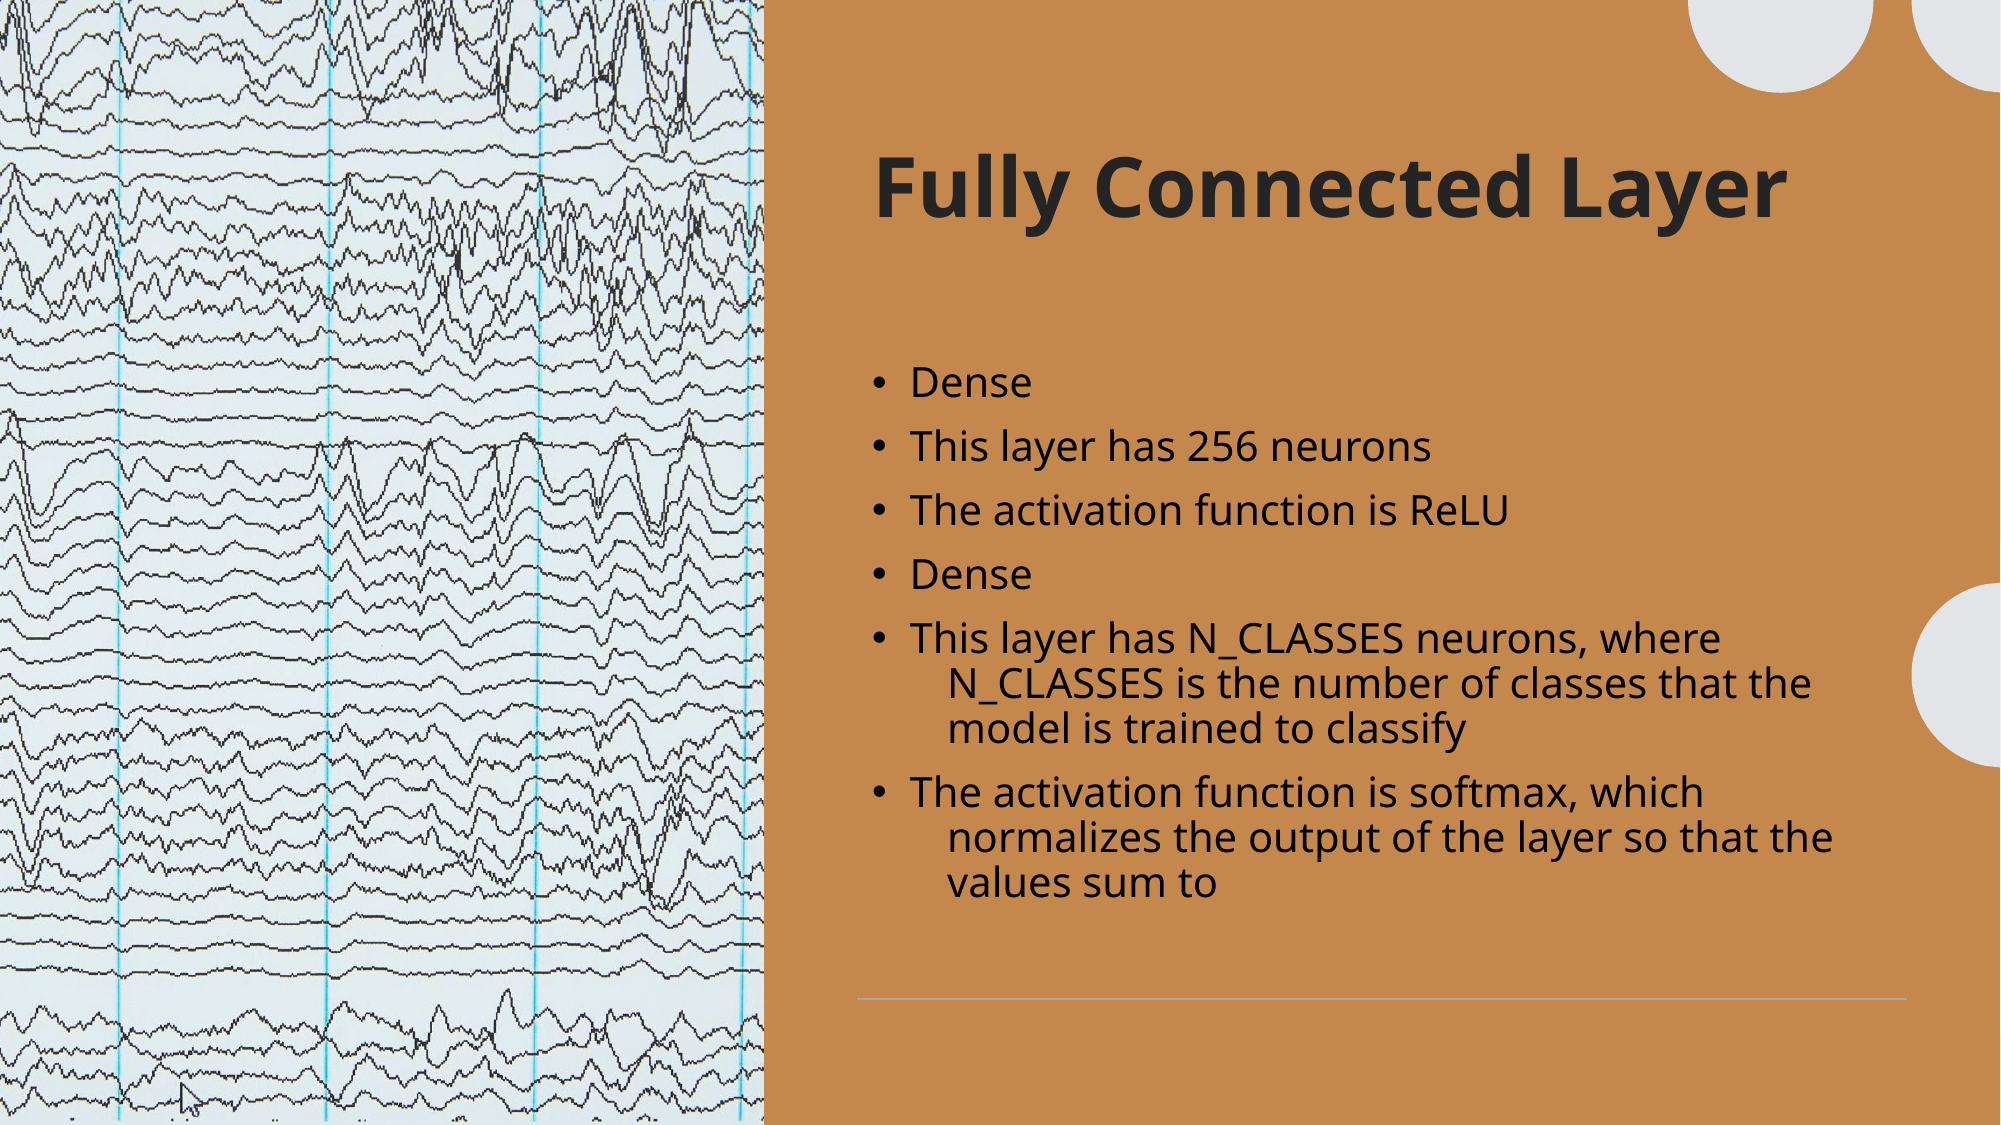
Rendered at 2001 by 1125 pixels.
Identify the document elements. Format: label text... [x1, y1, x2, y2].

title Fully Connected Layer [857, 126, 1908, 335]
text_box [764, 0, 2000, 1125]
list Dense This layer has 256 neurons The activation function is ReLU Dense This layer has N_CLASSES neurons, where N_CLASSES is the number of classes that the model is trained to classify The activation function is softmax, which normalizes the output of the layer so that the values sum to [857, 354, 1908, 946]
picture [0, 0, 764, 1125]
